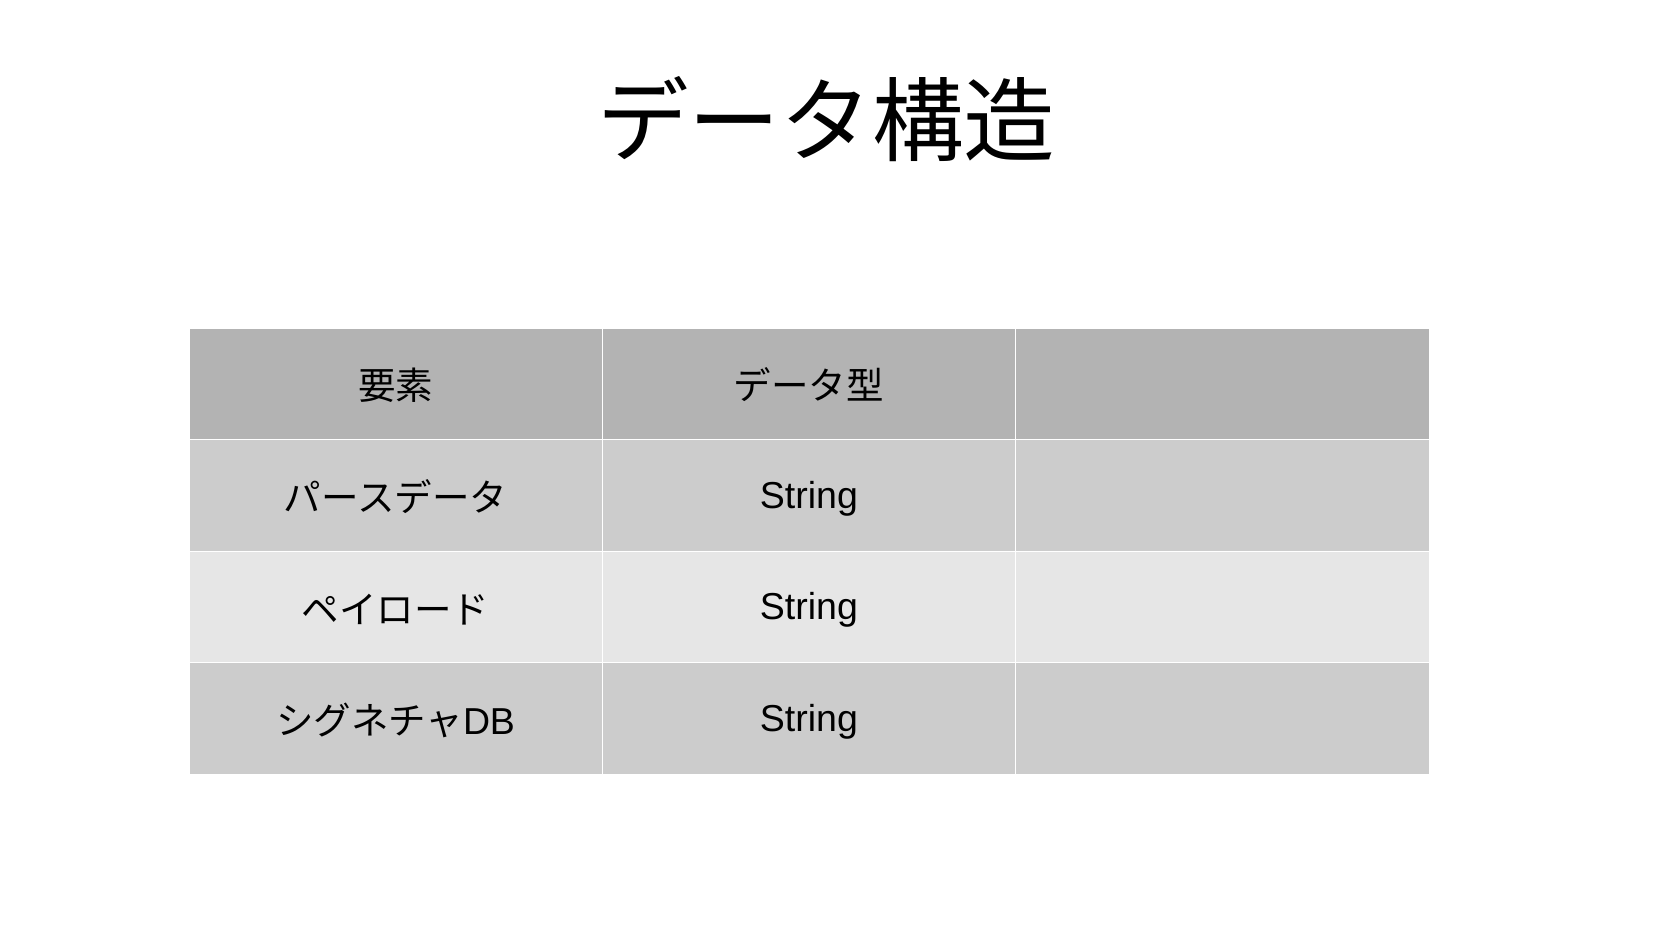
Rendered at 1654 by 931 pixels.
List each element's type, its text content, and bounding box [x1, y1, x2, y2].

table_header 要素 [190, 329, 602, 439]
table_header データ型 [603, 329, 1015, 439]
table_cell パースデータ [190, 440, 602, 551]
table_cell [1016, 663, 1429, 774]
table_cell String [603, 440, 1015, 551]
table_cell [1016, 440, 1429, 551]
table_header [1016, 329, 1429, 439]
table_cell String [603, 663, 1015, 774]
table_cell String [603, 552, 1015, 662]
table_cell シグネチャDB [190, 663, 602, 774]
table_cell [1016, 552, 1429, 662]
title データ構造 [82, 37, 1571, 193]
table_cell ペイロード [190, 552, 602, 662]
